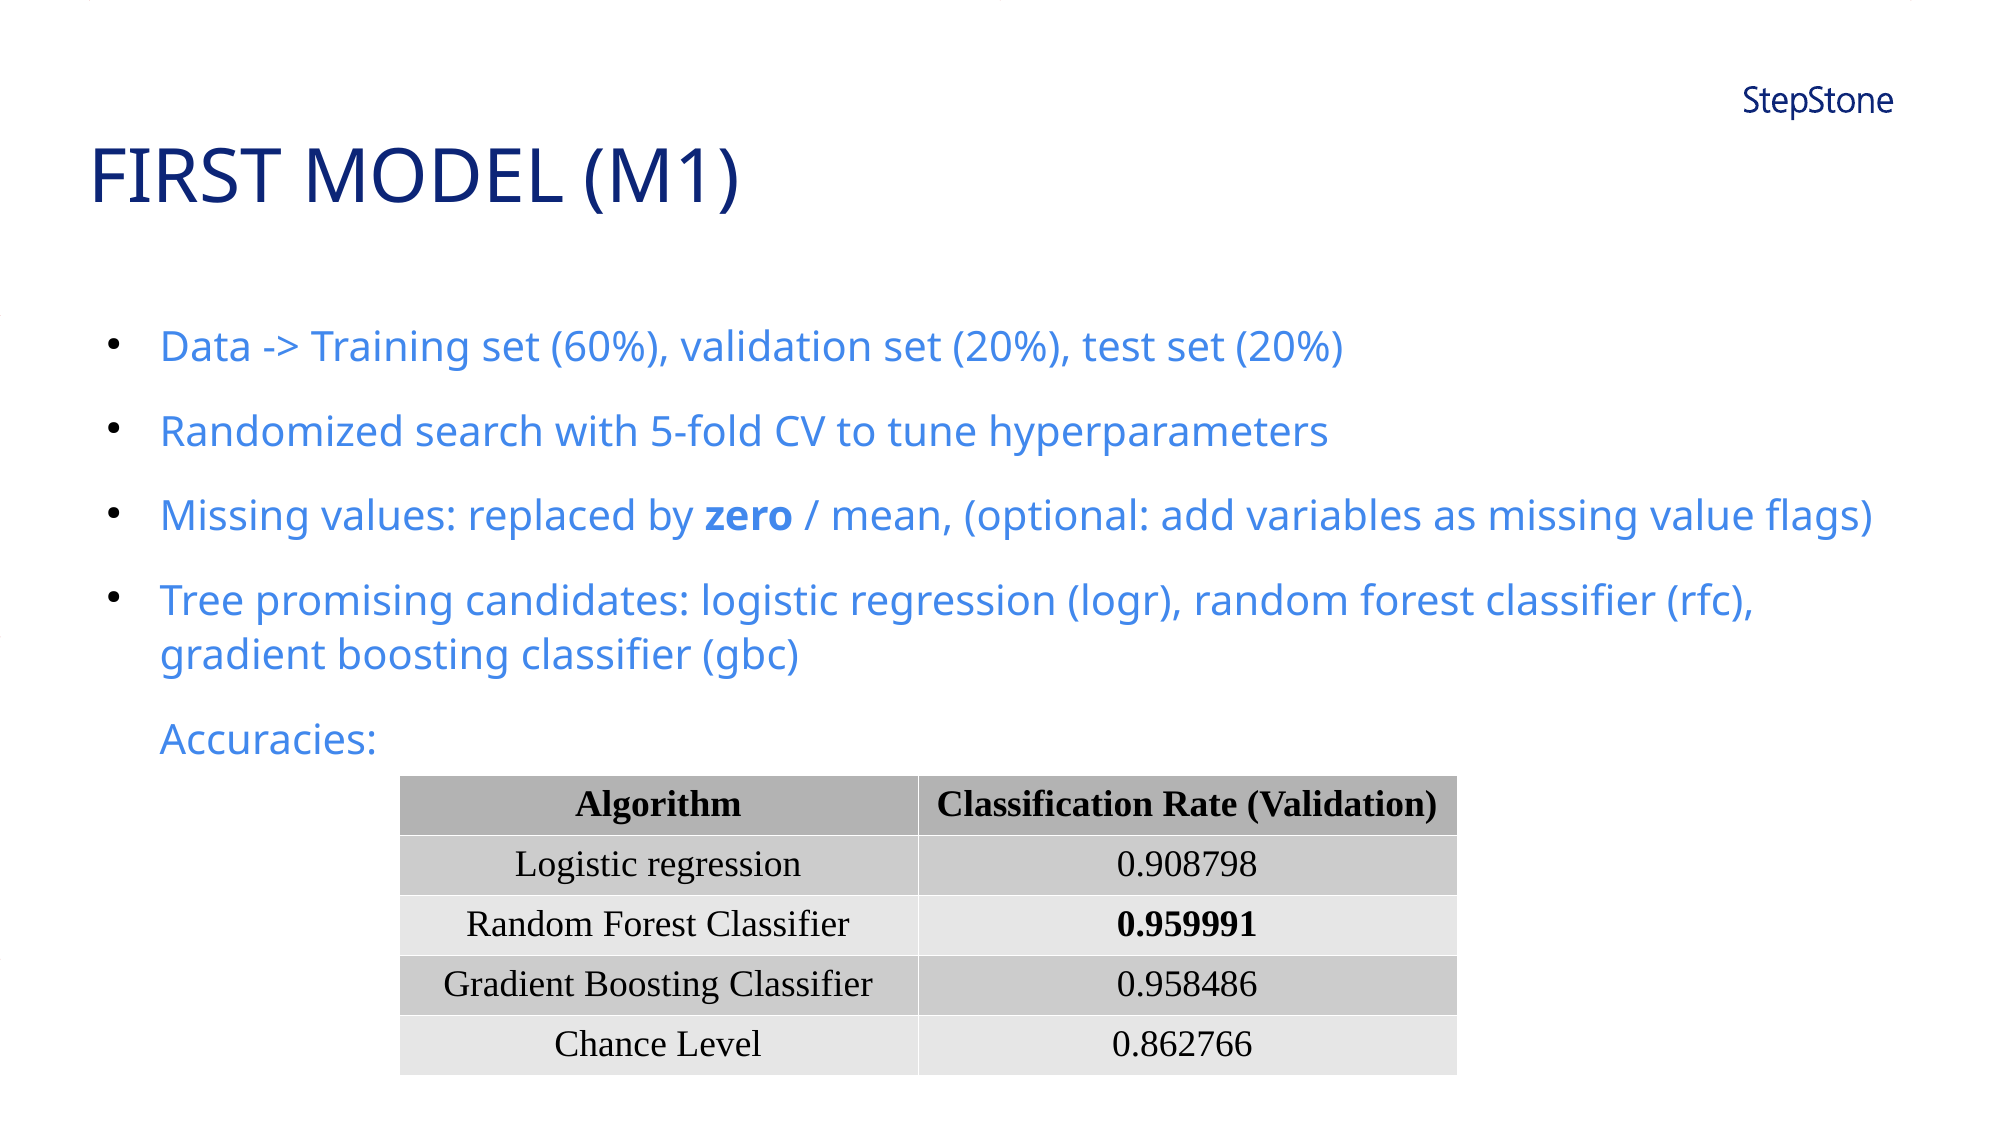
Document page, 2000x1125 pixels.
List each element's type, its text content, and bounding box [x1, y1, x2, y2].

table_cell Gradient Boosting Classifier [400, 959, 918, 1015]
table_cell 0.958486 [919, 959, 1457, 1015]
table_cell 0.862766 [919, 1016, 1457, 1075]
list Data -> Training set (60%), validation set (20%), test set (20%) Randomized search with 5-fold CV to tune hyperparameters Missing values: replaced by zero / mean, (optional: add variables as missing value flags) Tree promising candidates: logistic regression (logr), random forest classifier (rfc), gradient boosting classifier (gbc) Accuracies: [88, 314, 1912, 959]
title First model (M1) [88, 137, 1662, 314]
table_cell Chance Level [400, 1016, 918, 1075]
